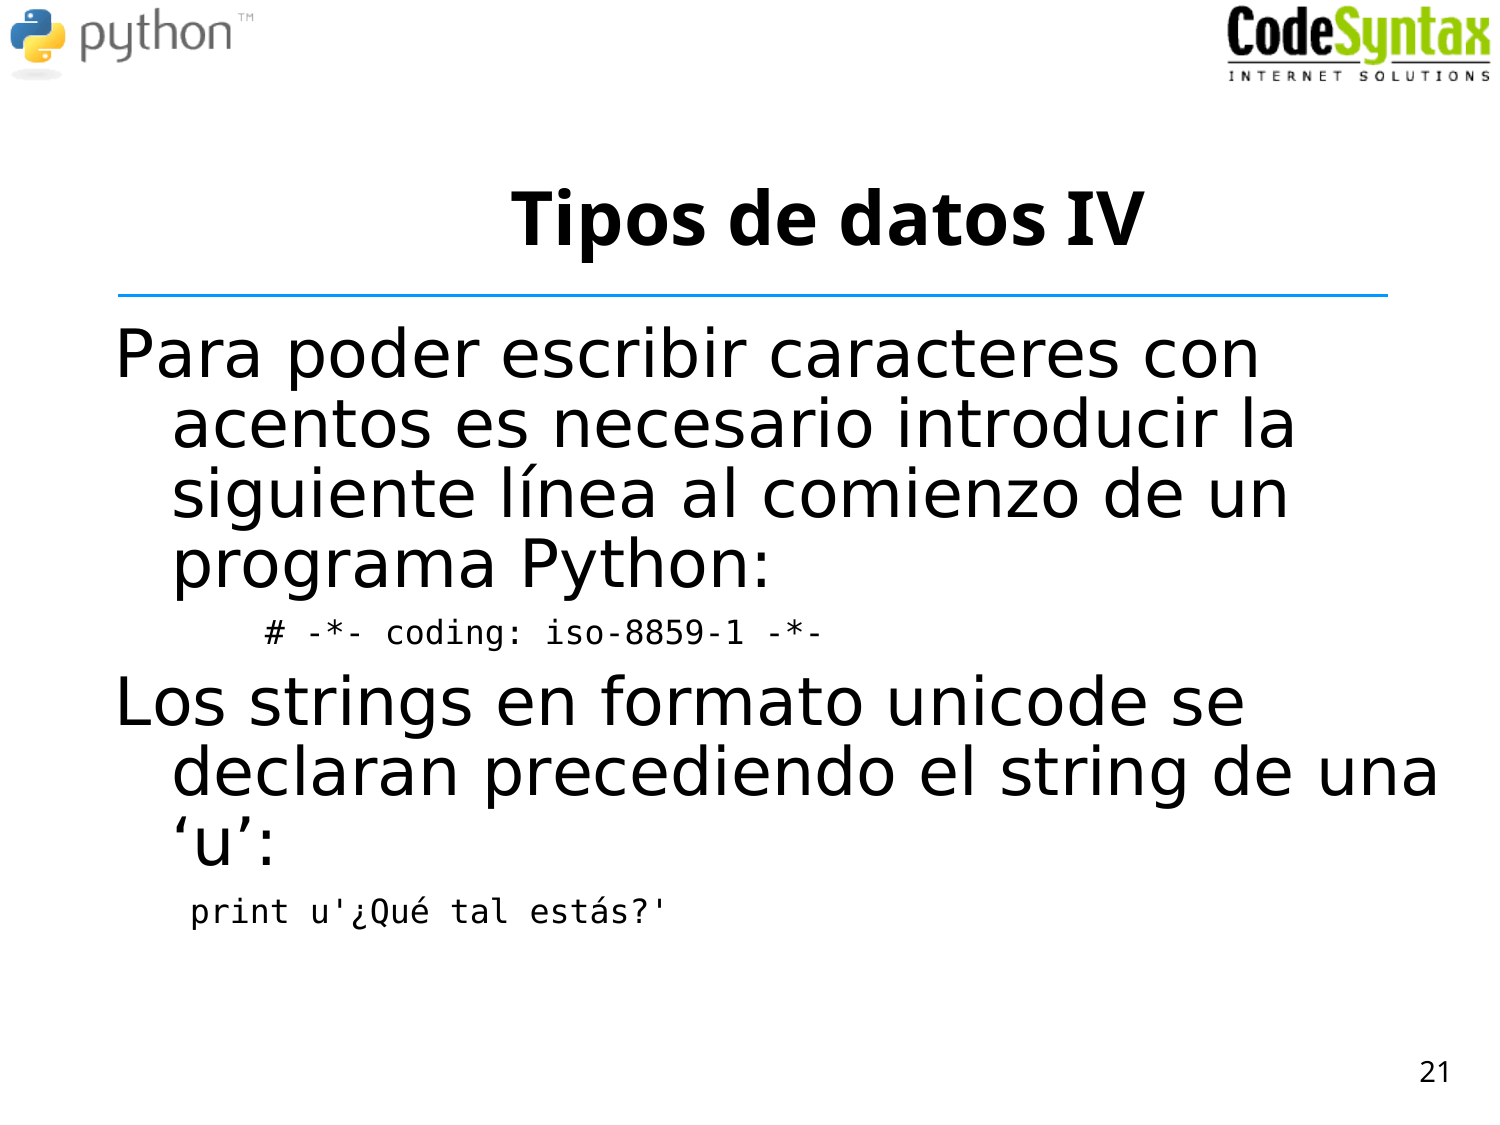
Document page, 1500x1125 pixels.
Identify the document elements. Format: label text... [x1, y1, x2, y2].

picture [1226, 5, 1500, 83]
picture [0, 0, 286, 92]
title Tipos de datos IV [188, 35, 1468, 276]
list Para poder escribir caracteres con acentos es necesario introducir la siguiente línea al comienzo de un programa Python: # -*- coding: iso-8859-1 -*- Los strings en formato unicode se declaran precediendo el string de una ‘u’: print u'¿Qué tal estás?' [100, 314, 1500, 1118]
